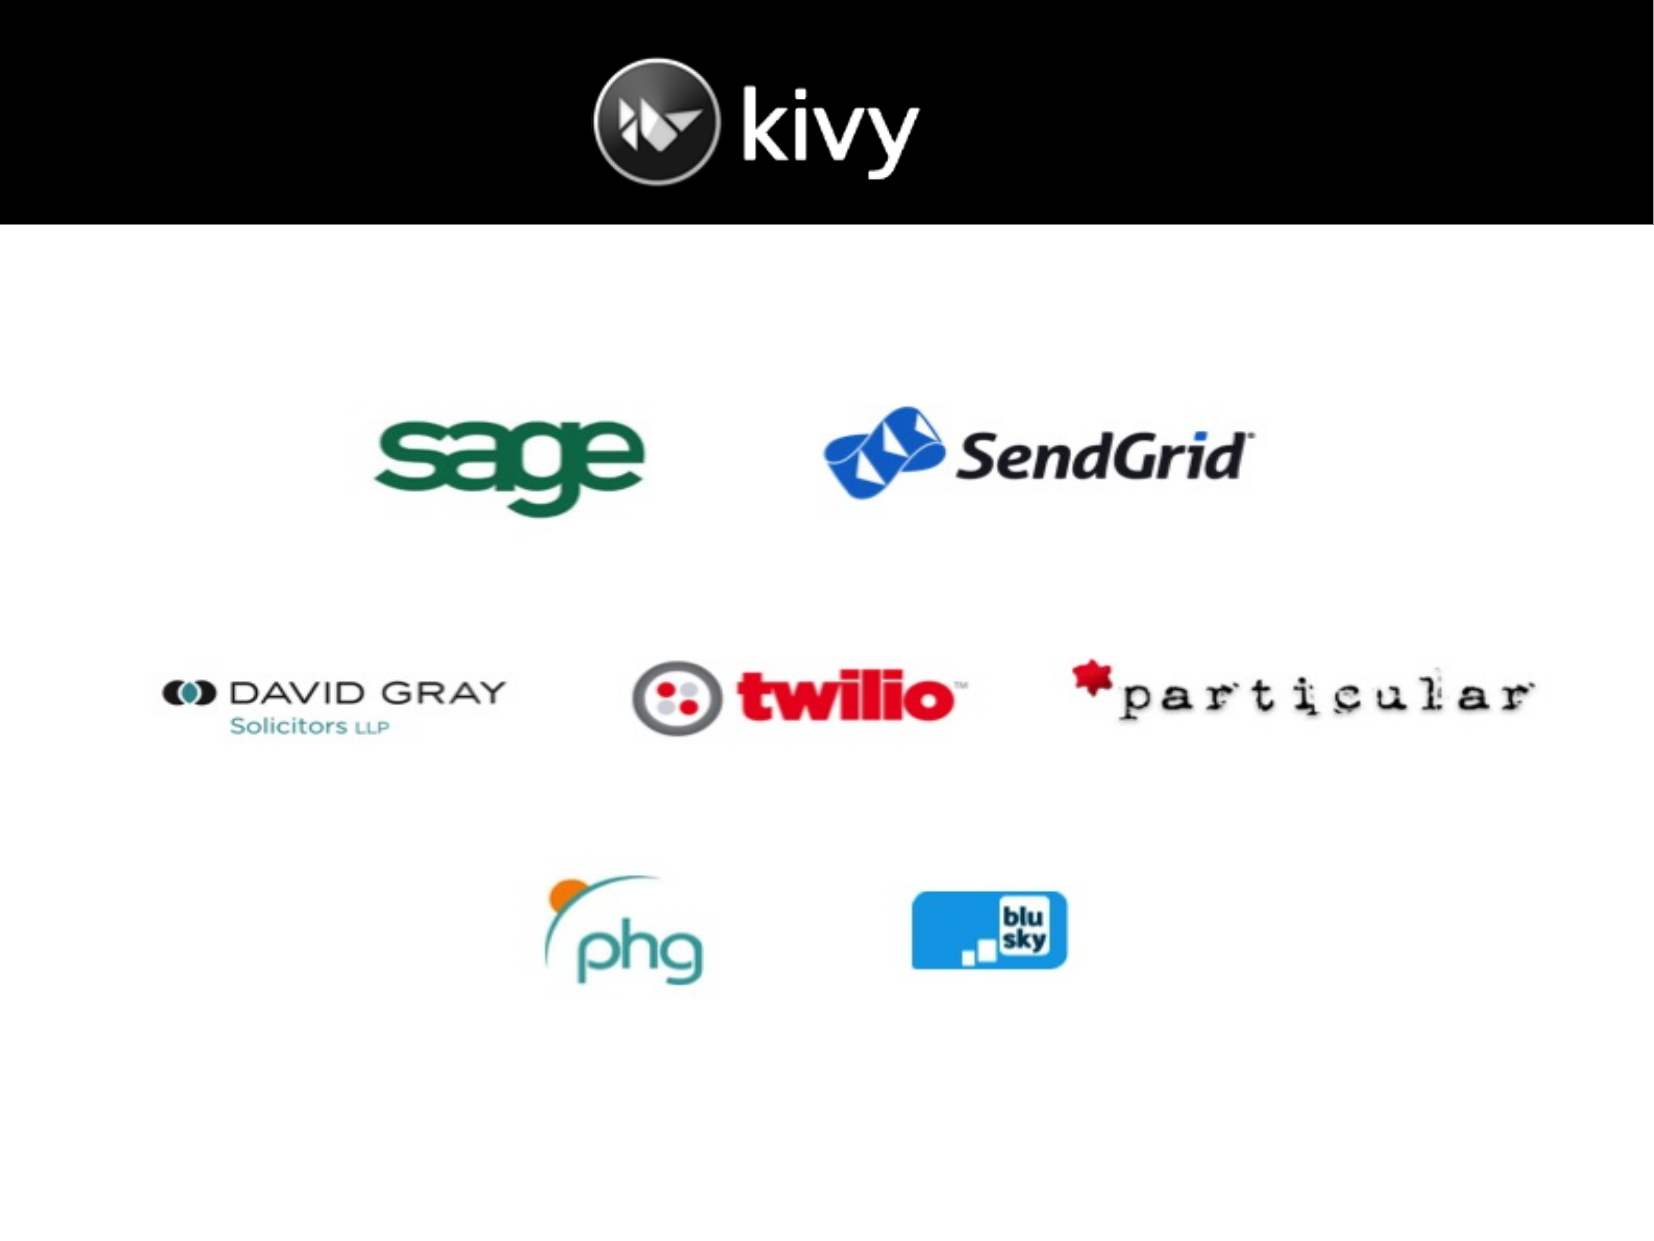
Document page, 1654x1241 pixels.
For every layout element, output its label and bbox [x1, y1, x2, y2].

text_box [0, 0, 1654, 225]
picture [590, 55, 957, 193]
picture [85, 236, 1586, 1188]
